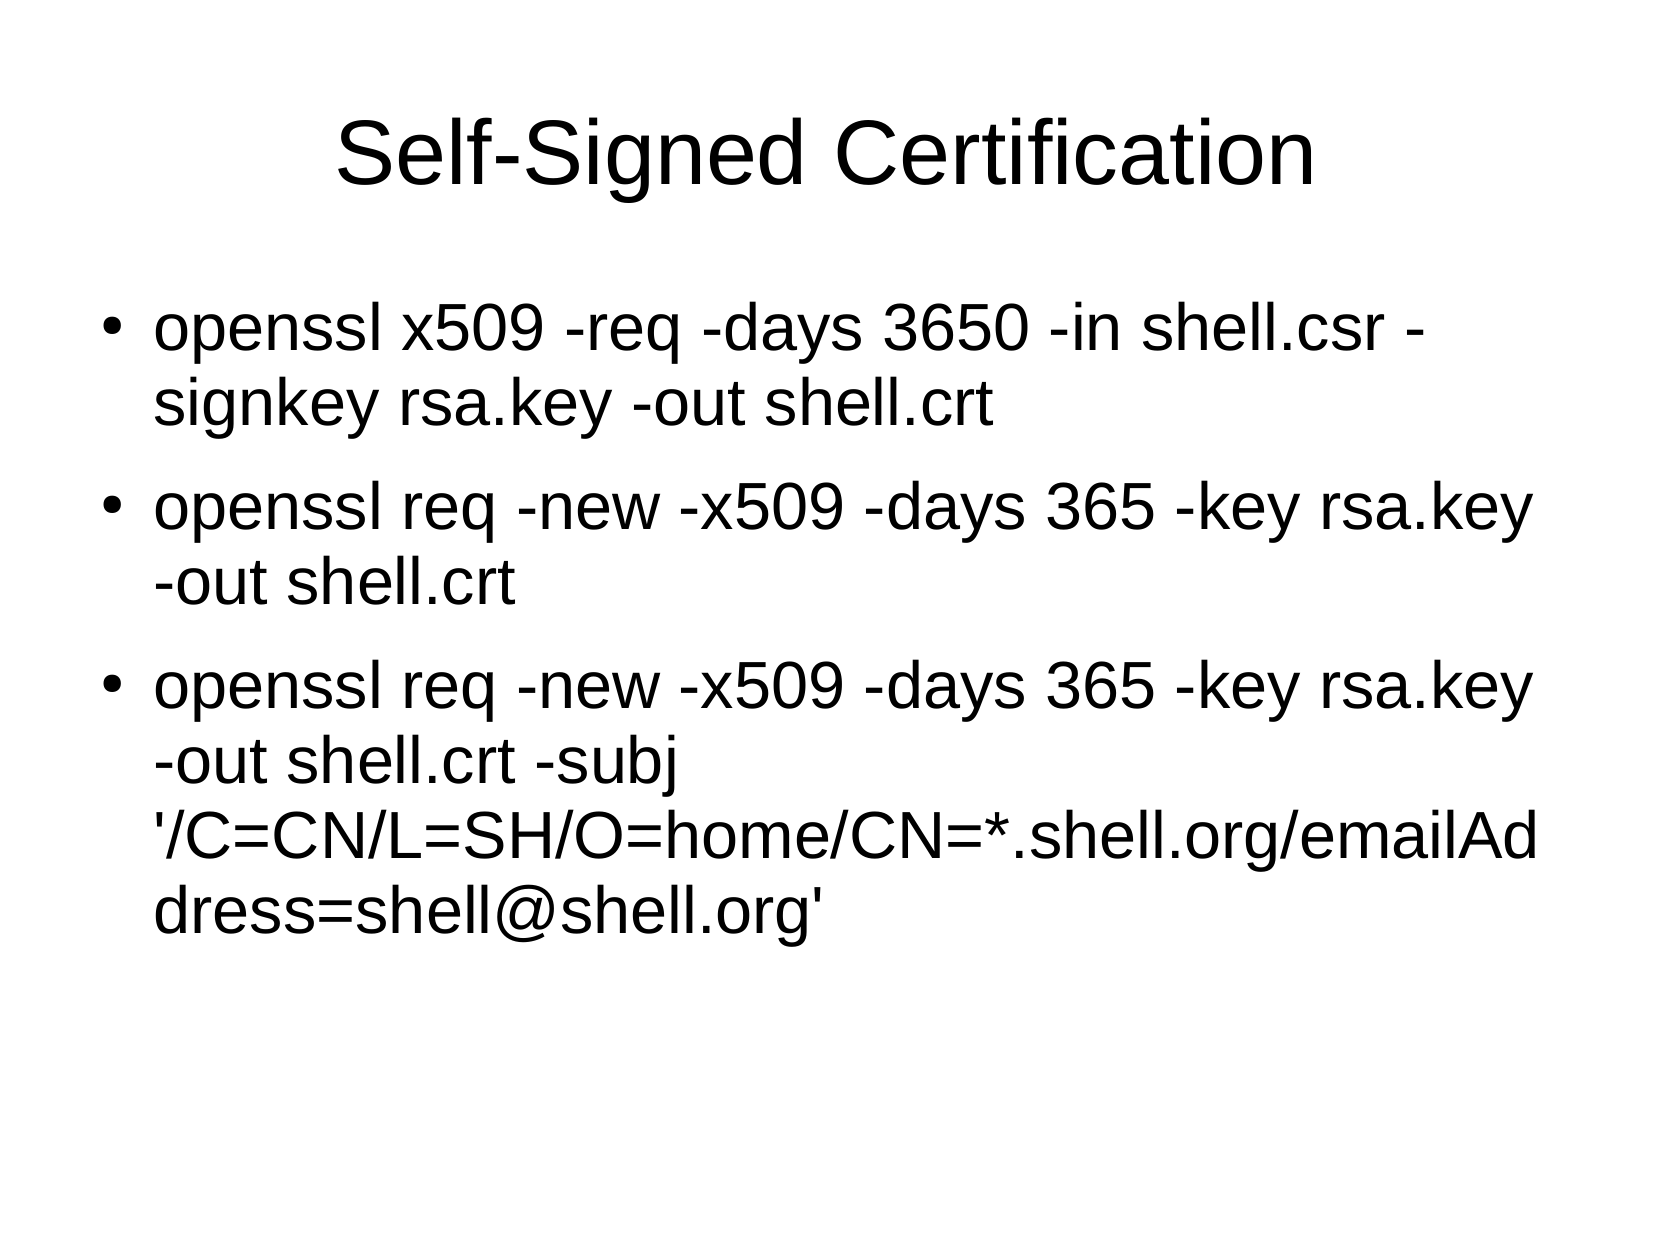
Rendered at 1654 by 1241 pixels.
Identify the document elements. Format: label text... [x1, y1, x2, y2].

title Self-Signed Certification [82, 49, 1571, 257]
list openssl x509 -req -days 3650 -in shell.csr -signkey rsa.key -out shell.crt openssl req -new -x509 -days 365 -key rsa.key -out shell.crt openssl req -new -x509 -days 365 -key rsa.key -out shell.crt -subj '/C=CN/L=SH/O=home/CN=*.shell.org/emailAddress=shell@shell.org' [82, 290, 1571, 1010]
